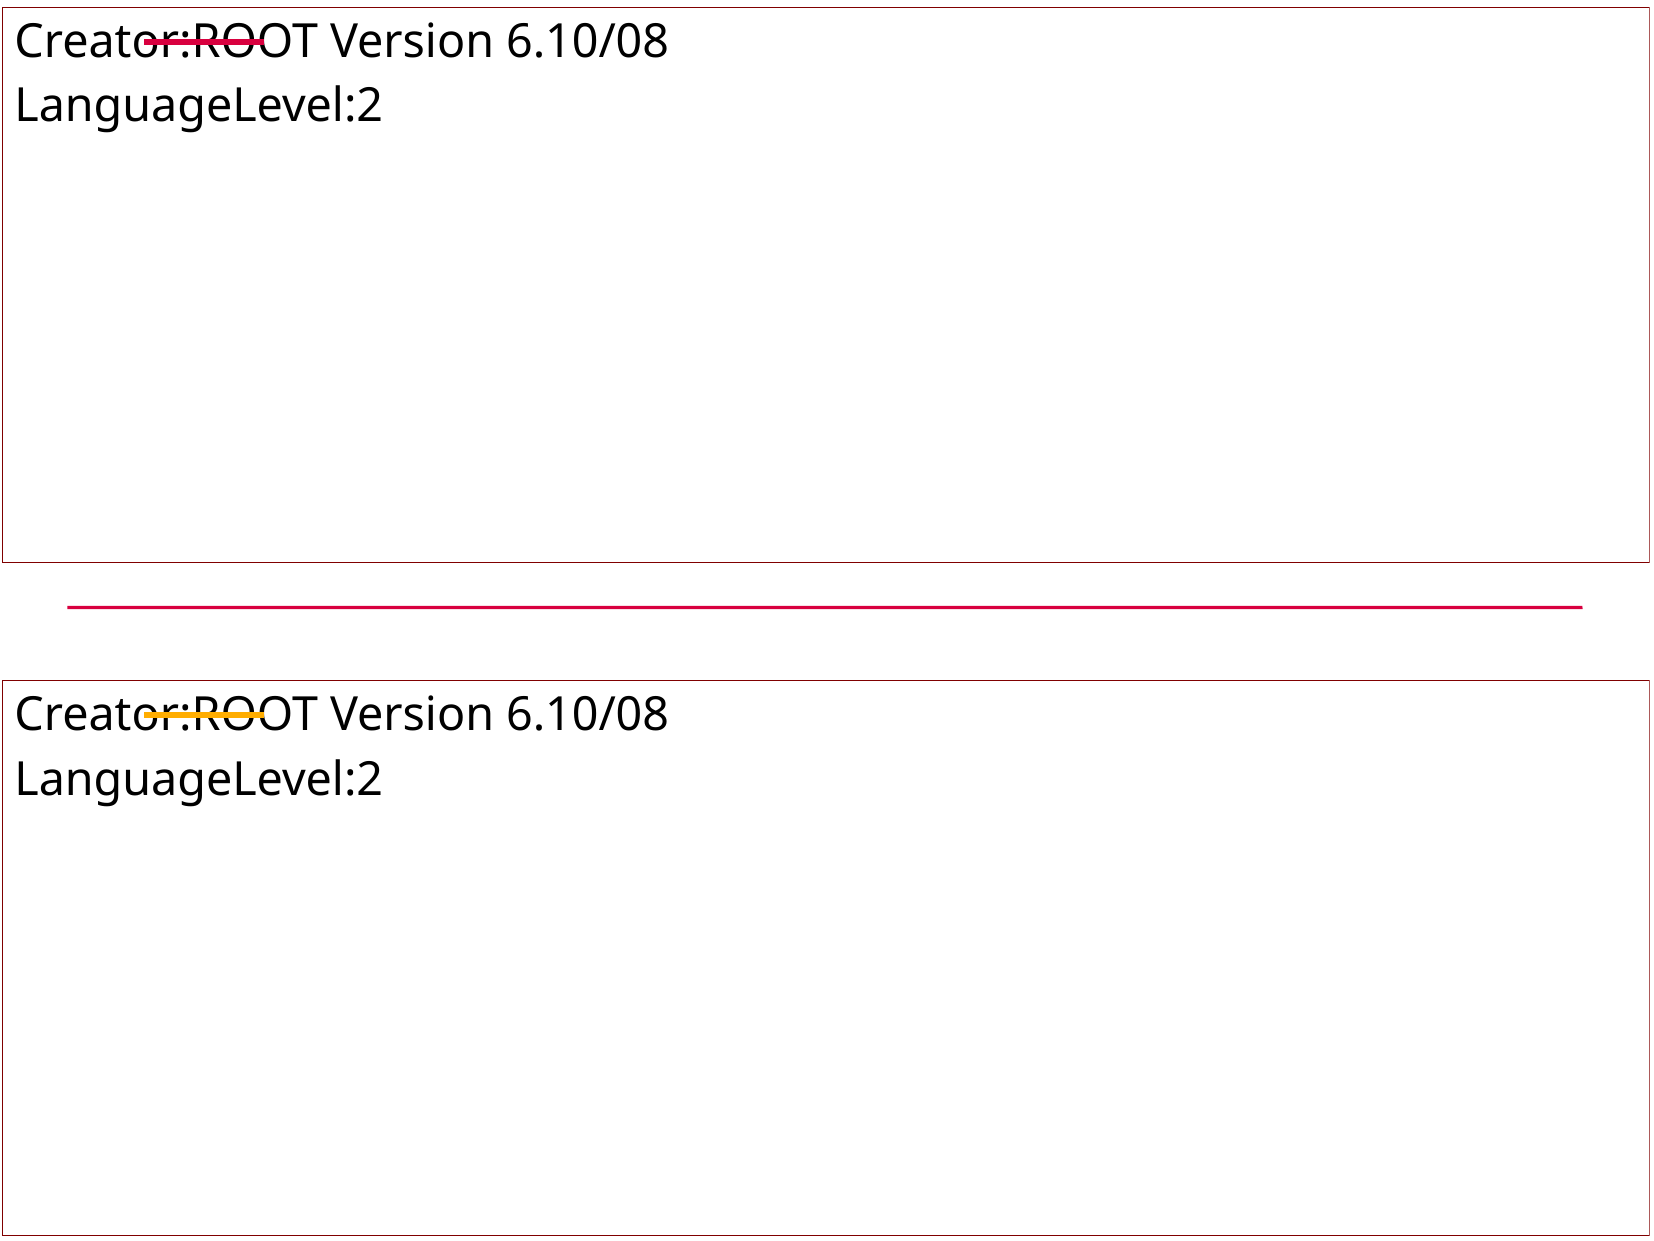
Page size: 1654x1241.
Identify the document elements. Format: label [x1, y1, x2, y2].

picture [0, 677, 1650, 1236]
picture [0, 4, 1650, 563]
